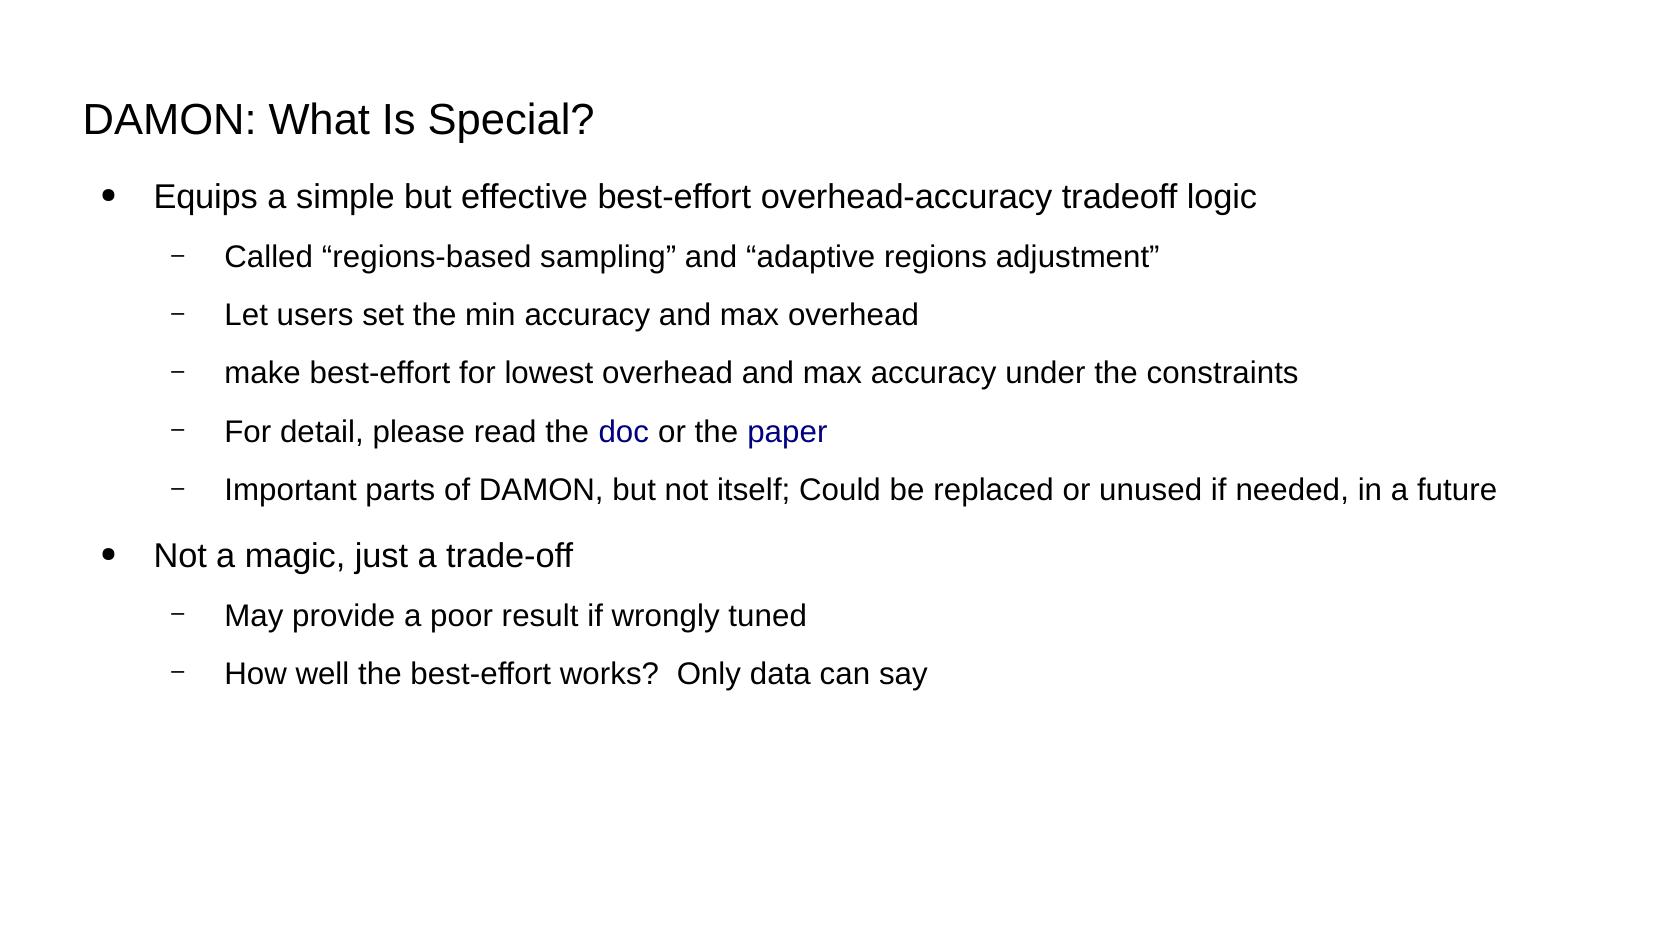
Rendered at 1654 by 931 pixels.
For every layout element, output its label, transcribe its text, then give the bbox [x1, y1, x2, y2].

list Equips a simple but effective best-effort overhead-accuracy tradeoff logic Called “regions-based sampling” and “adaptive regions adjustment” Let users set the min accuracy and max overhead make best-effort for lowest overhead and max accuracy under the constraints For detail, please read the doc or the paper Important parts of DAMON, but not itself; Could be replaced or unused if needed, in a future Not a magic, just a trade-off May provide a poor result if wrongly tuned How well the best-effort works? Only data can say [82, 177, 1571, 833]
title DAMON: What Is Special? [82, 81, 1571, 157]
